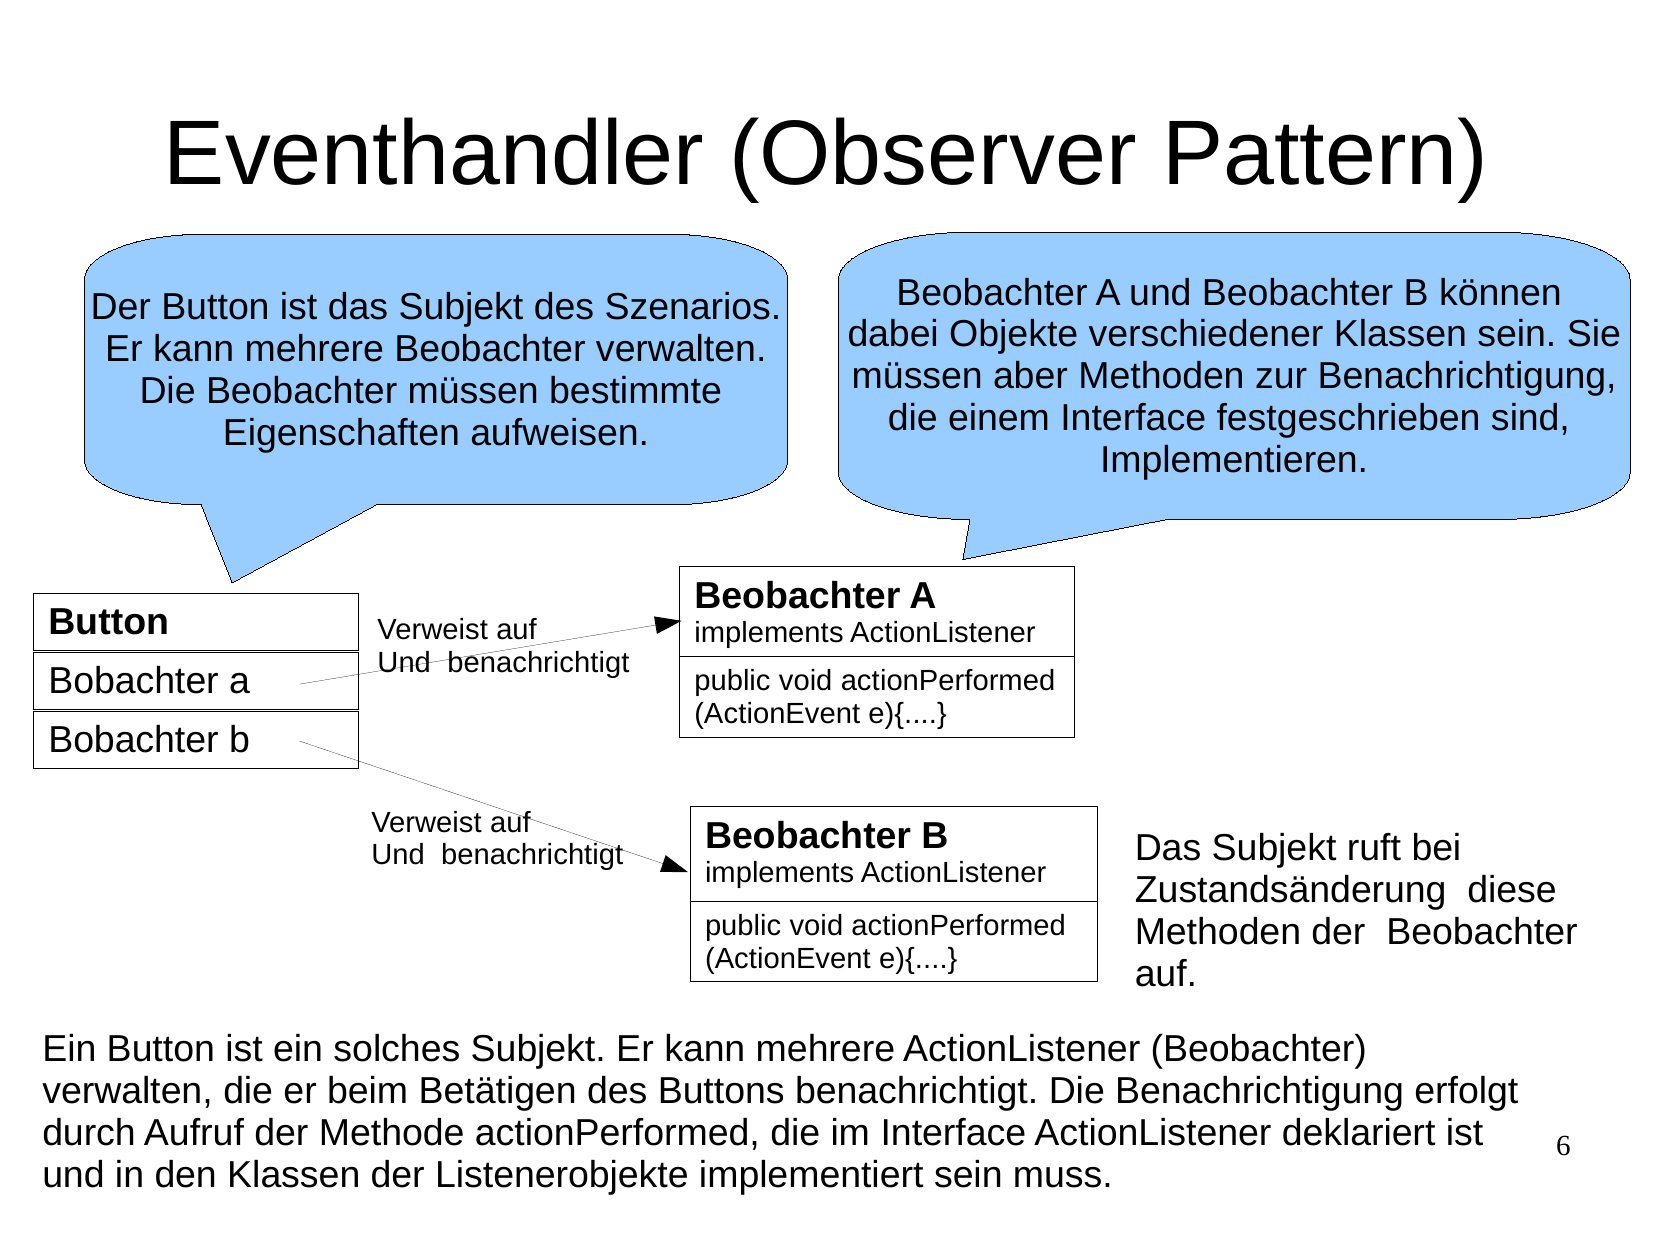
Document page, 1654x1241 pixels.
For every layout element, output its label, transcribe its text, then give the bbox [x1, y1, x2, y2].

text_box Beobachter A und Beobachter B können dabei Objekte verschiedener Klassen sein. Sie müssen aber Methoden zur Benachrichtigung, die einem Interface festgeschrieben sind, Implementieren. [838, 232, 1631, 560]
text_box public void actionPerformed (ActionEvent e){....} [690, 901, 1098, 982]
text_box Beobachter A implements ActionListener [679, 566, 1075, 656]
text_box Verweist auf Und benachrichtigt [356, 798, 648, 879]
text_box public void actionPerformed (ActionEvent e){....} [679, 656, 1075, 738]
text_box Ein Button ist ein solches Subjekt. Er kann mehrere ActionListener (Beobachter) verwalten, die er beim Betätigen des Buttons benachrichtigt. Die Benachrichtigung erfolgt durch Aufruf der Methode actionPerformed, die im Interface ActionListener deklariert ist und in den Klassen der Listenerobjekte implementiert sein muss. [27, 1019, 1536, 1203]
text_box Bobachter a [33, 652, 359, 710]
text_box Das Subjekt ruft bei Zustandsänderung diese Methoden der Beobachter auf. [1119, 819, 1640, 1013]
text_box Button [33, 593, 359, 651]
text_box Bobachter b [33, 711, 359, 769]
title Eventhandler (Observer Pattern) [82, 49, 1571, 257]
text_box Der Button ist das Subjekt des Szenarios. Er kann mehrere Beobachter verwalten. Die Beobachter müssen bestimmte Eigenschaften aufweisen. [84, 234, 788, 583]
text_box Beobachter B implements ActionListener [690, 806, 1098, 901]
text_box Verweist auf Und benachrichtigt [362, 606, 655, 687]
